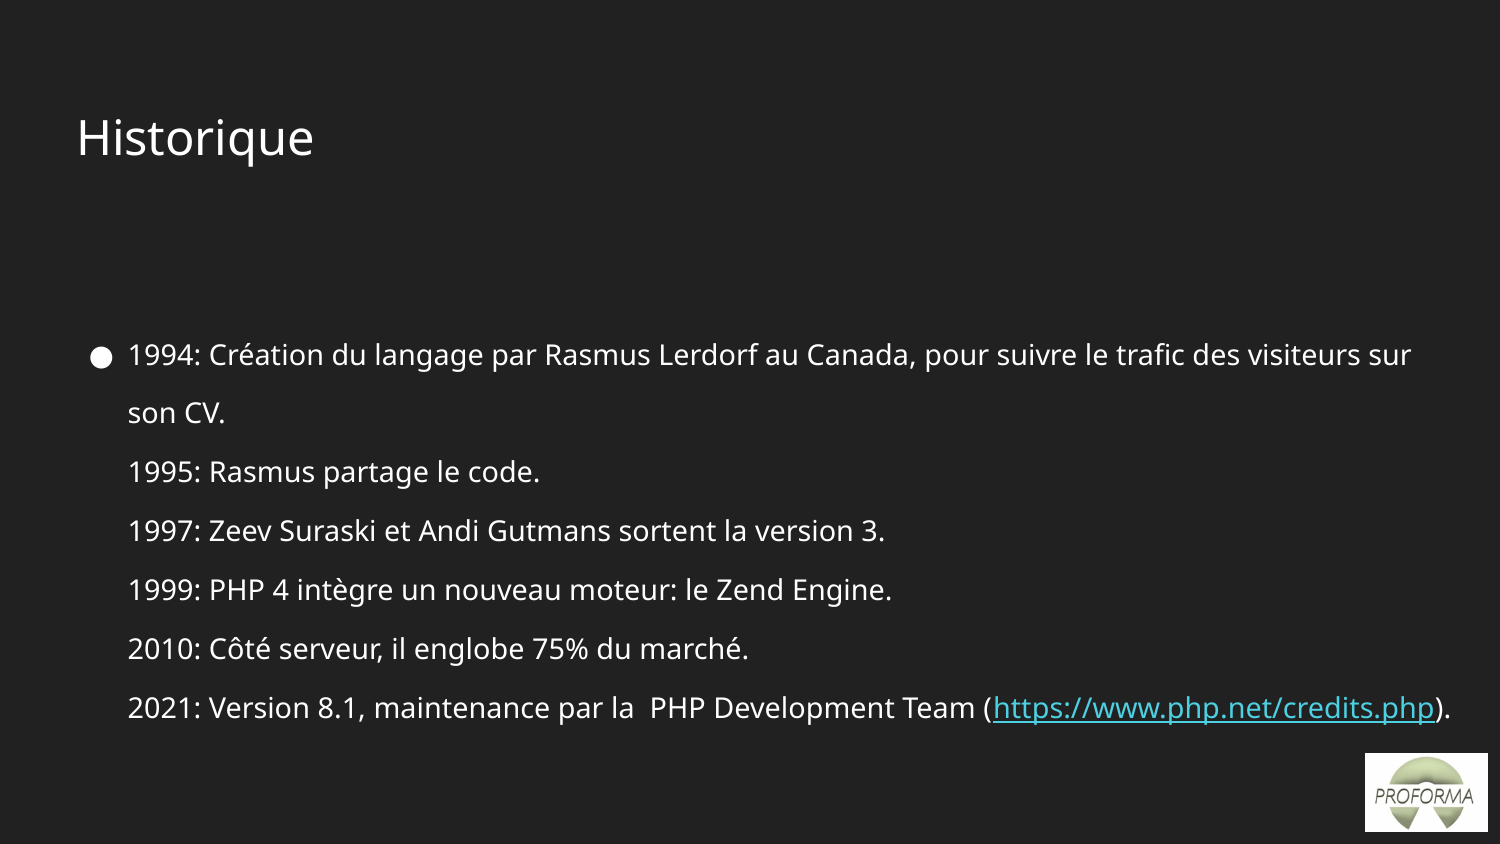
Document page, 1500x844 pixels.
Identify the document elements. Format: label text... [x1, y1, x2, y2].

picture [1365, 753, 1488, 832]
title 1994: Création du langage par Rasmus Lerdorf au Canada, pour suivre le trafic des visiteurs sur son CV. 1995: Rasmus partage le code. 1997: Zeev Suraski et Andi Gutmans sortent la version 3. 1999: PHP 4 intègre un nouveau moteur: le Zend Engine. 2010: Côté serveur, il englobe 75% du marché. 2021: Version 8.1, maintenance par la PHP Development Team (https://www.php.net/credits.php). [61, 261, 1467, 742]
title Historique [61, 88, 468, 185]
